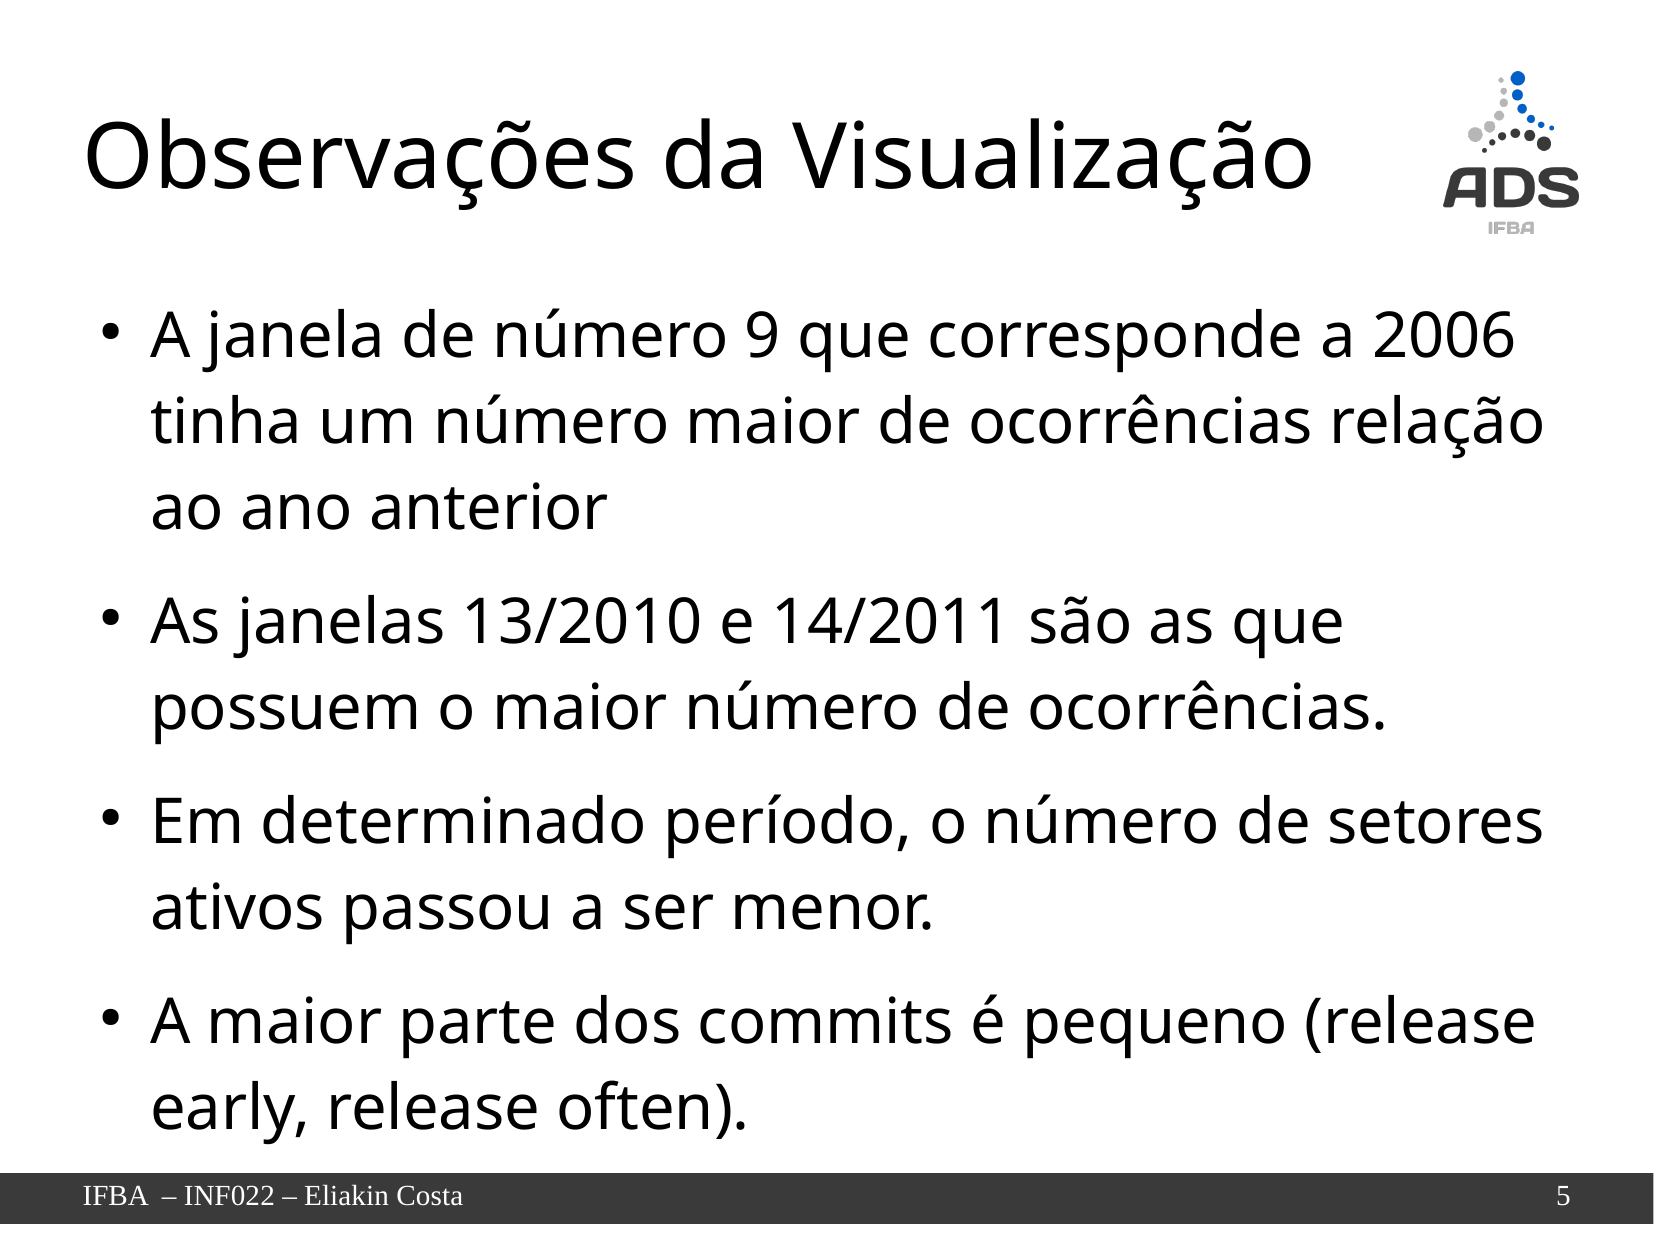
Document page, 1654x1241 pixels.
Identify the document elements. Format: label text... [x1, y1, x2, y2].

picture [1443, 71, 1579, 234]
list A janela de número 9 que corresponde a 2006 tinha um número maior de ocorrências relação ao ano anterior As janelas 13/2010 e 14/2011 são as que possuem o maior número de ocorrências. Em determinado período, o número de setores ativos passou a ser menor. A maior parte dos commits é pequeno (release early, release often). [82, 290, 1571, 1156]
title Observações da Visualização [82, 49, 1426, 257]
